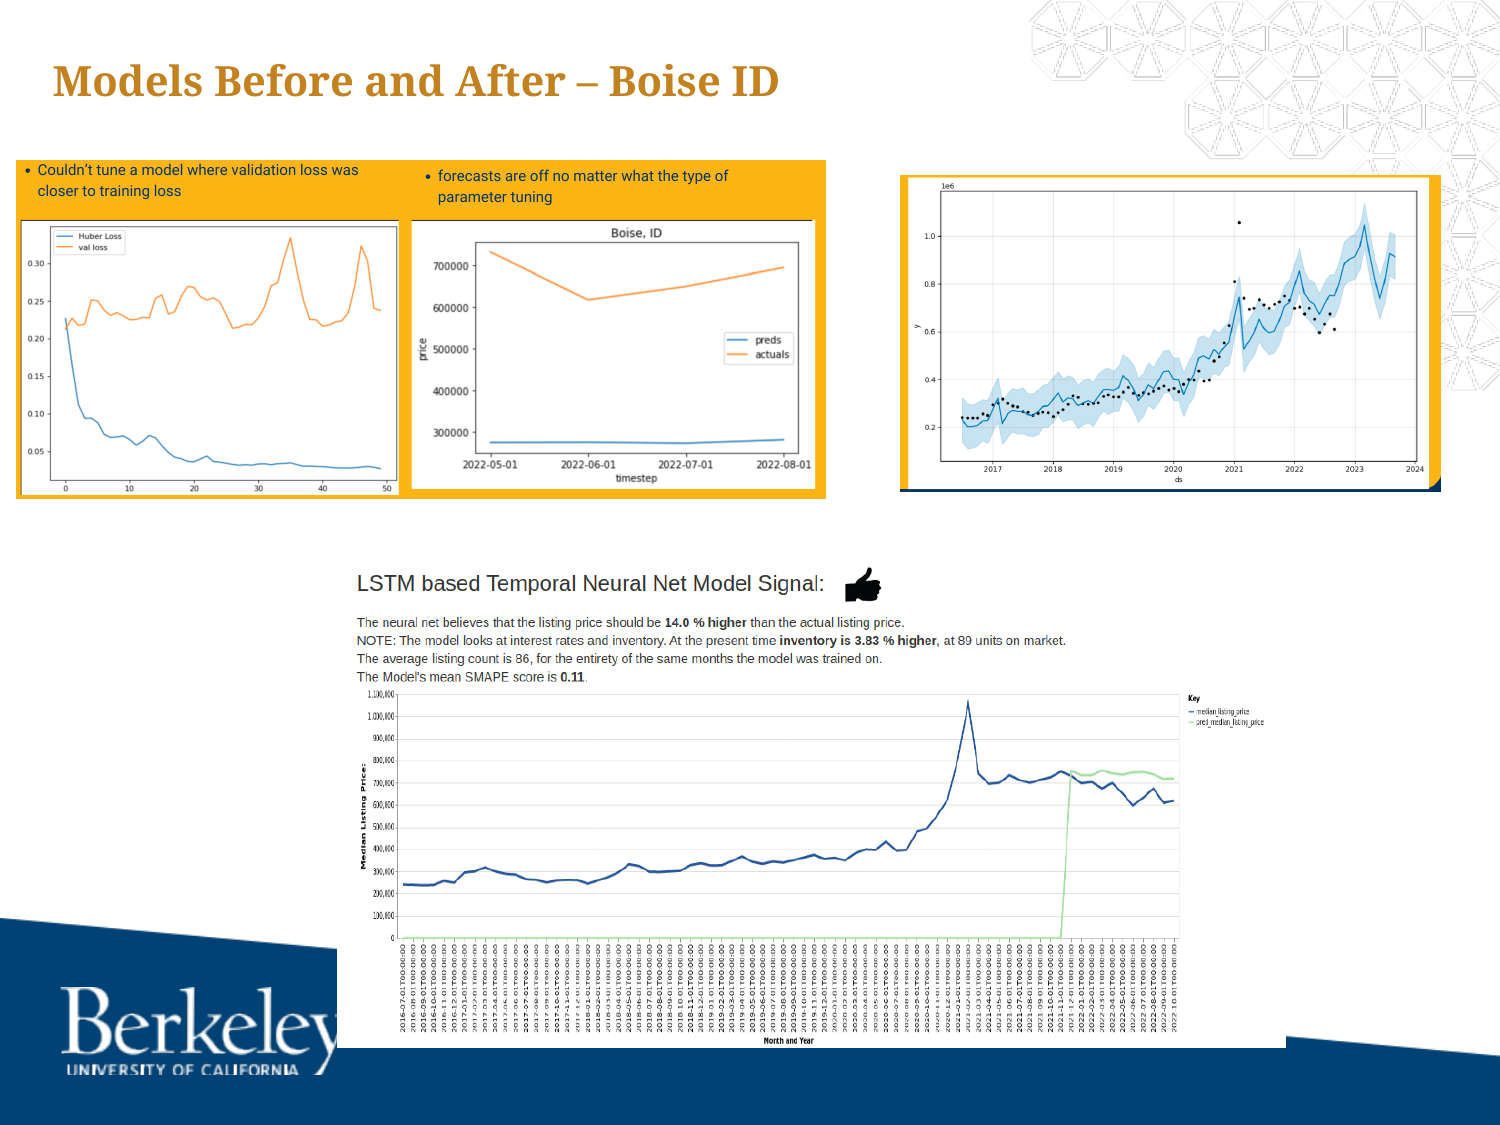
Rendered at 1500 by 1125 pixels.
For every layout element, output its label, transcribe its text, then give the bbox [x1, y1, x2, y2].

picture [900, 175, 1441, 492]
picture [337, 562, 1286, 1048]
picture [16, 160, 826, 499]
title Models Before and After – Boise ID [37, 46, 1426, 113]
